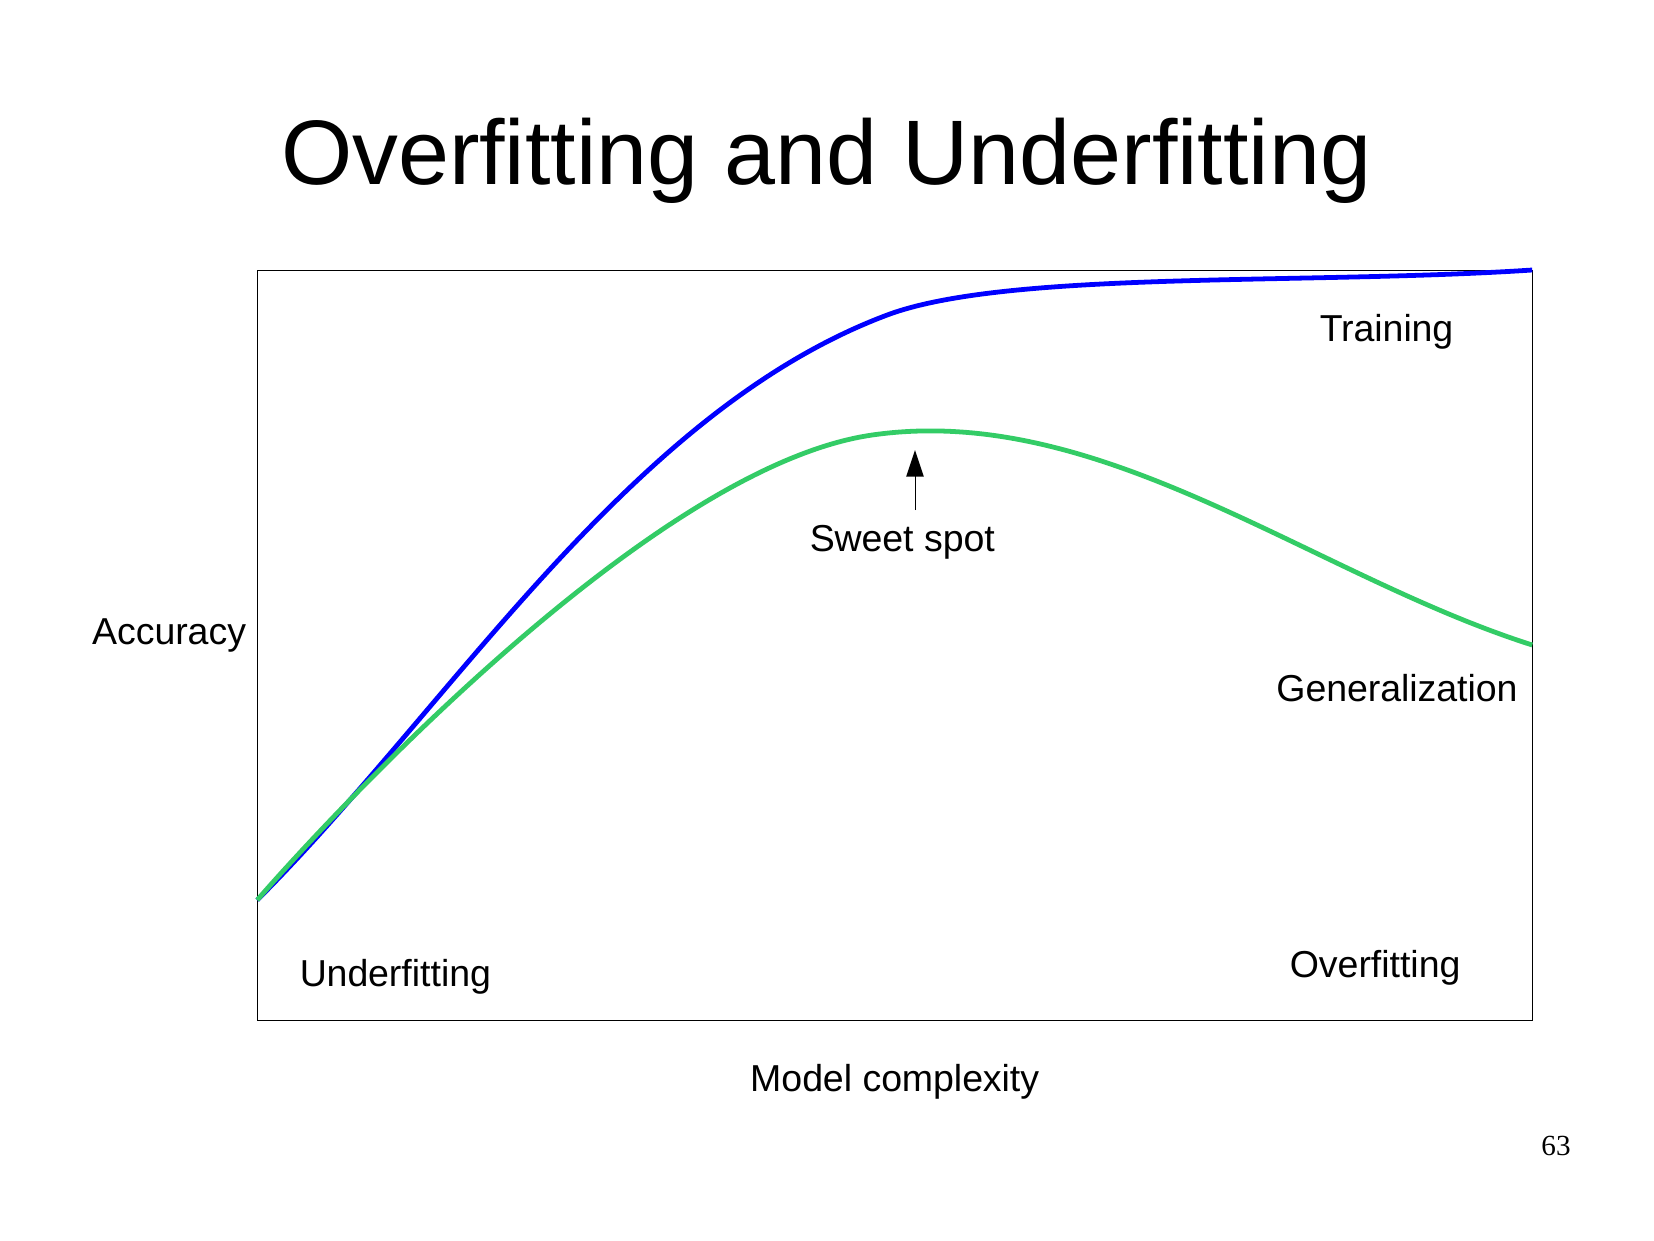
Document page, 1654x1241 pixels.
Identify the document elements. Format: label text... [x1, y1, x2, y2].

text_box Sweet spot [795, 510, 1066, 567]
text_box Generalization [1261, 660, 1533, 717]
title Overfitting and Underfitting [82, 49, 1571, 257]
text_box Underfitting [285, 945, 506, 1002]
text_box Training [1305, 300, 1516, 357]
text_box Accuracy [77, 603, 393, 661]
text_box Overfitting [1275, 935, 1501, 1011]
text_box Model complexity [647, 1050, 1143, 1107]
